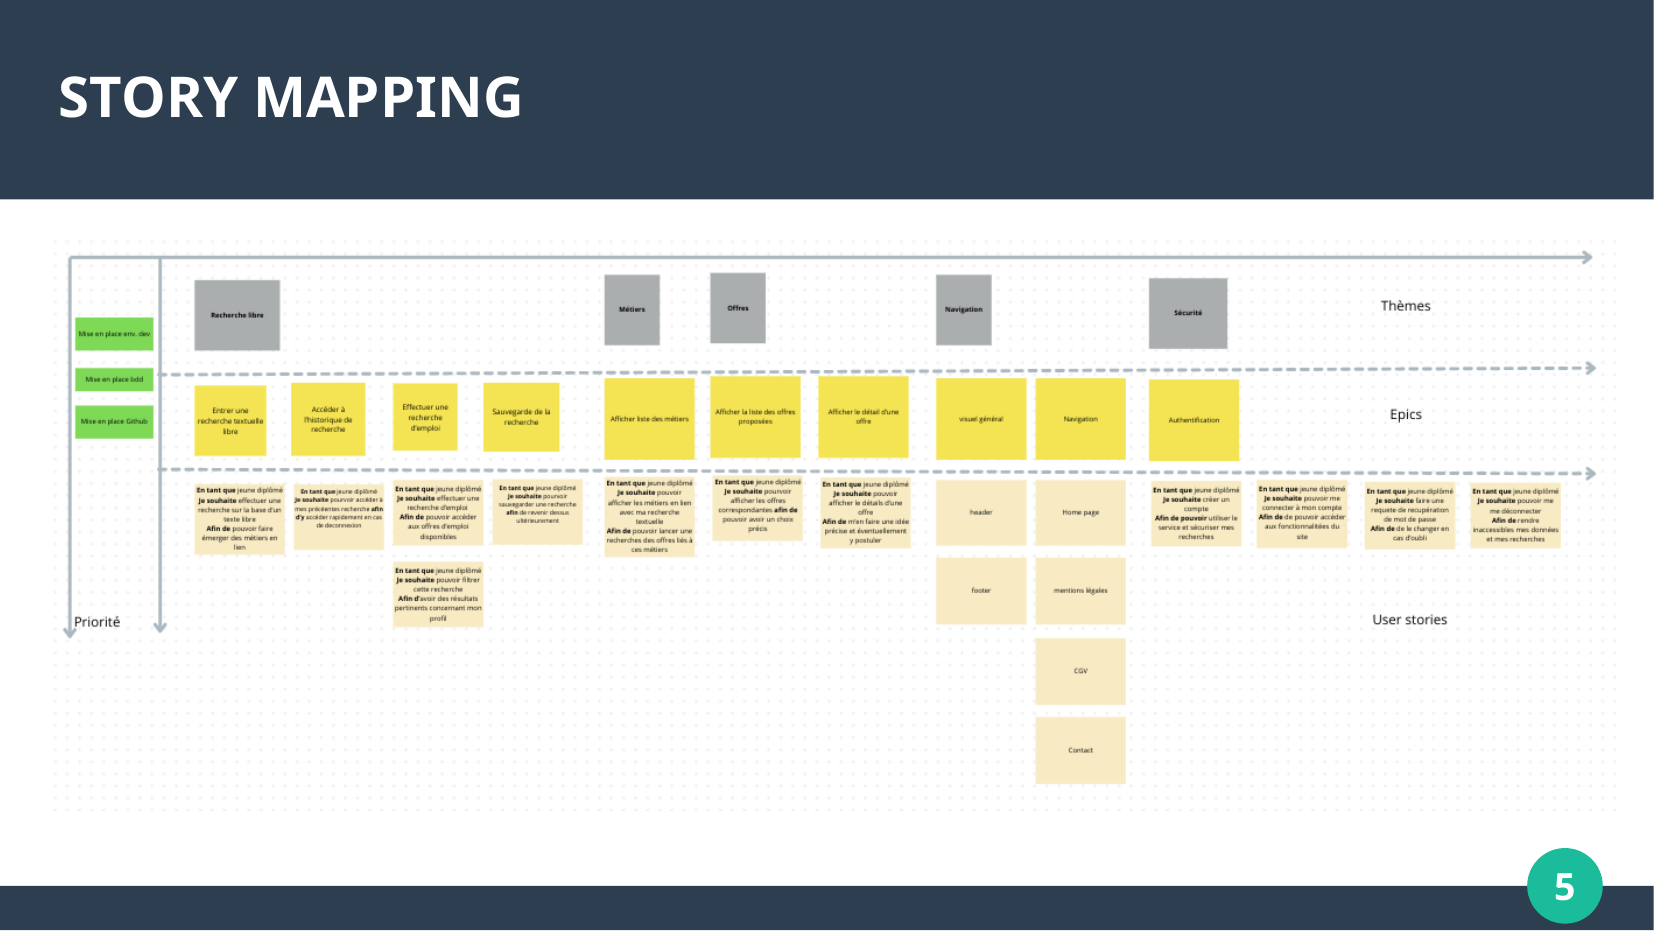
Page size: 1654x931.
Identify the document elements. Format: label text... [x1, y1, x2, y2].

title STORY MAPPING [59, 37, 1595, 156]
picture [51, 236, 1625, 811]
